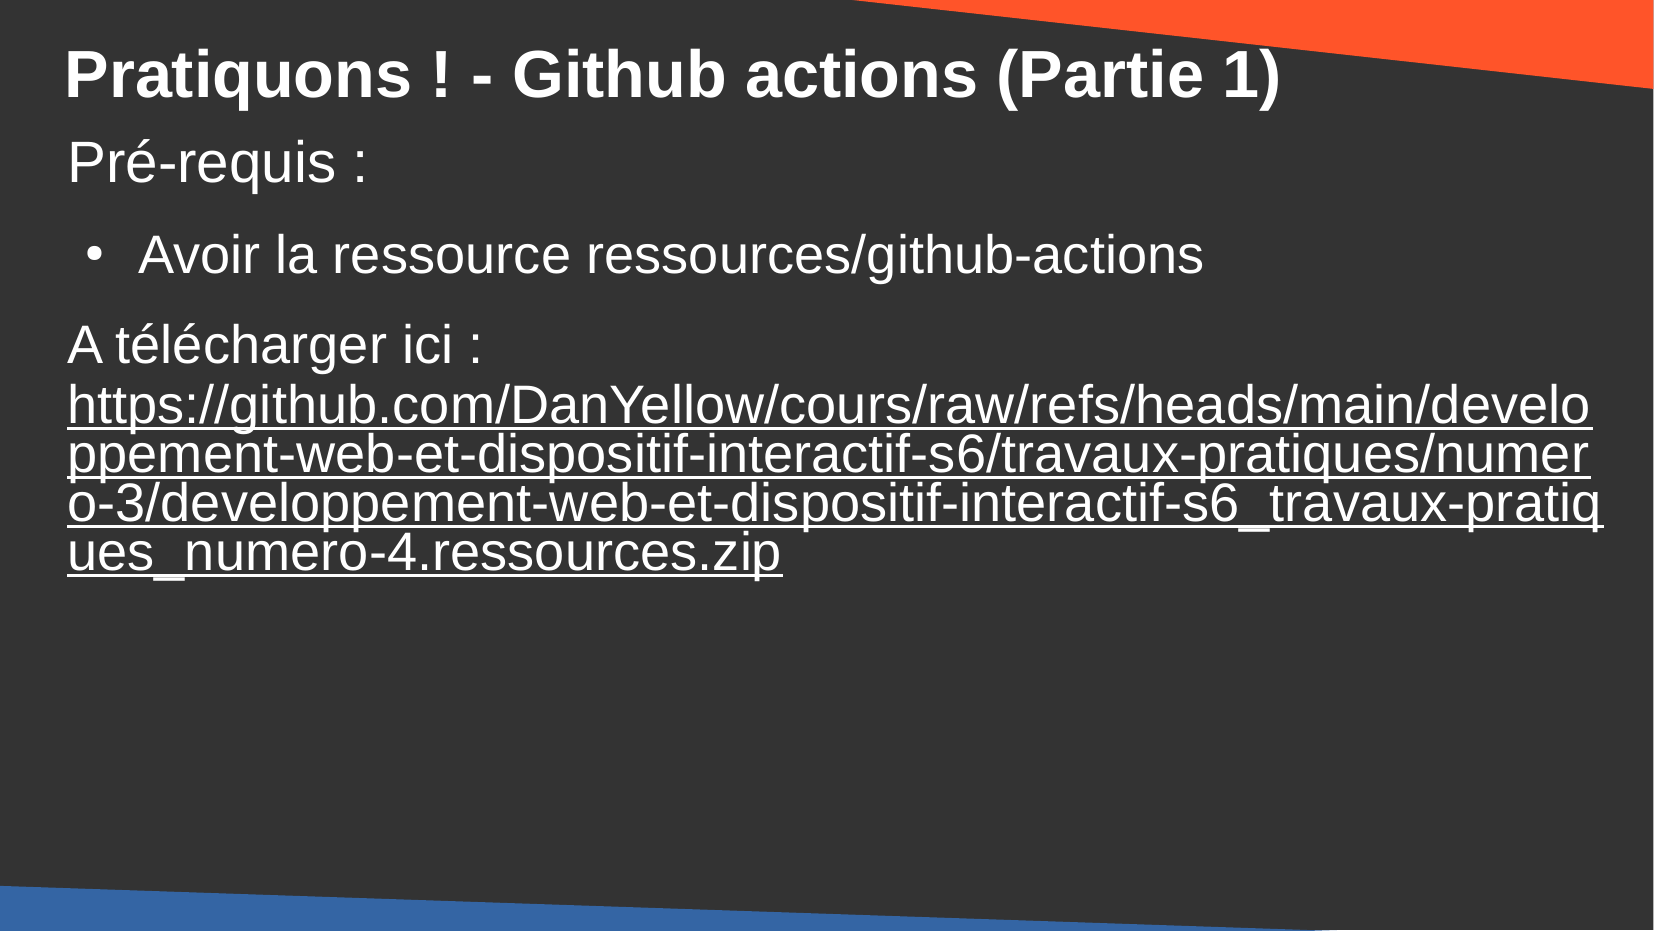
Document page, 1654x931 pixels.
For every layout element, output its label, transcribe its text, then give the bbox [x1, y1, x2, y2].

text_box [0, 885, 1337, 931]
list Pré-requis : Avoir la ressource ressources/github-actions A télécharger ici : https://github.com/DanYellow/cours/raw/refs/heads/main/developpement-web-et-dispositif-interactif-s6/travaux-pratiques/numero-3/developpement-web-et-dispositif-interactif-s6_travaux-pratiques_numero-4.ressources.zip [67, 129, 1607, 715]
text_box [852, 0, 1654, 89]
title Pratiquons ! - Github actions (Partie 1) [64, 37, 1553, 114]
